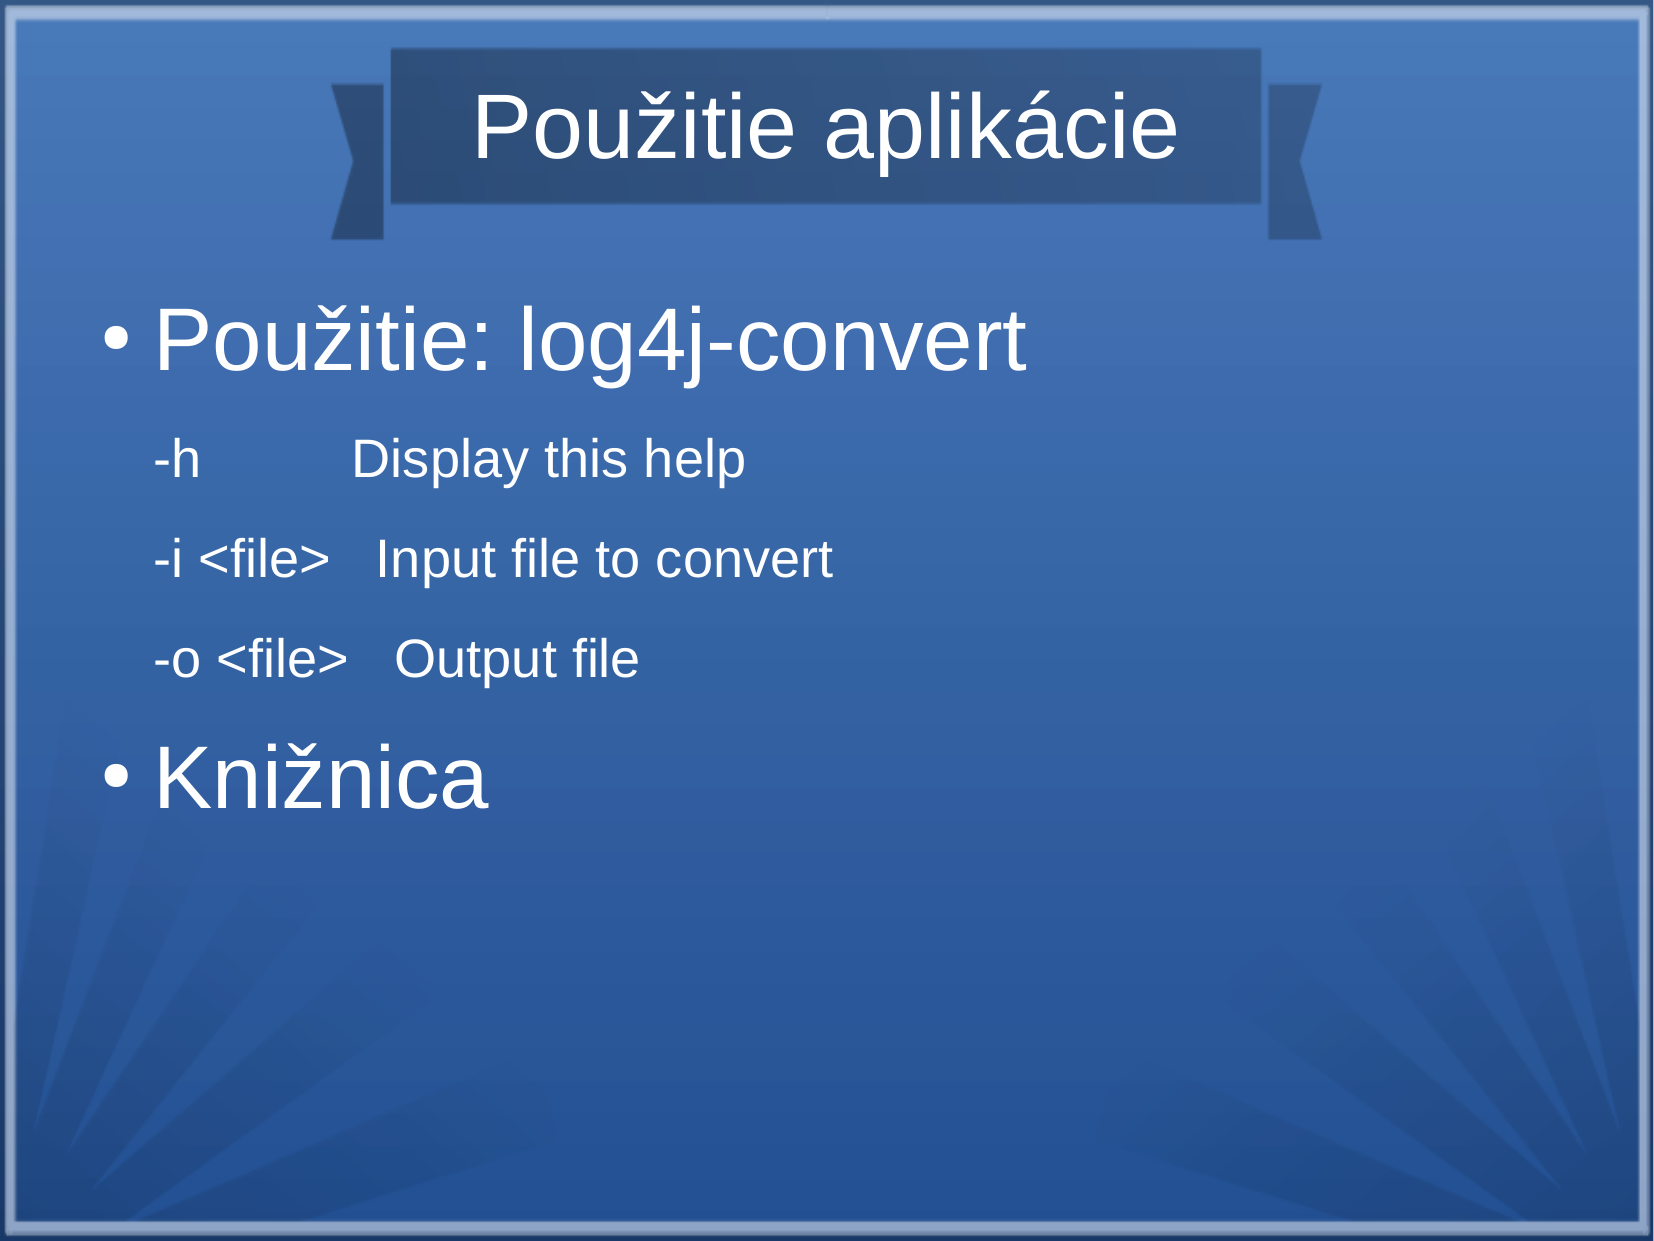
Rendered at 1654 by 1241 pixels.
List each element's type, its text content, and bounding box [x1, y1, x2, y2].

title Použitie aplikácie [389, 49, 1264, 205]
picture [0, 0, 1654, 1241]
list Použitie: log4j-convert -h Display this help -i <file> Input file to convert -o <file> Output file Knižnica [82, 290, 1538, 1087]
